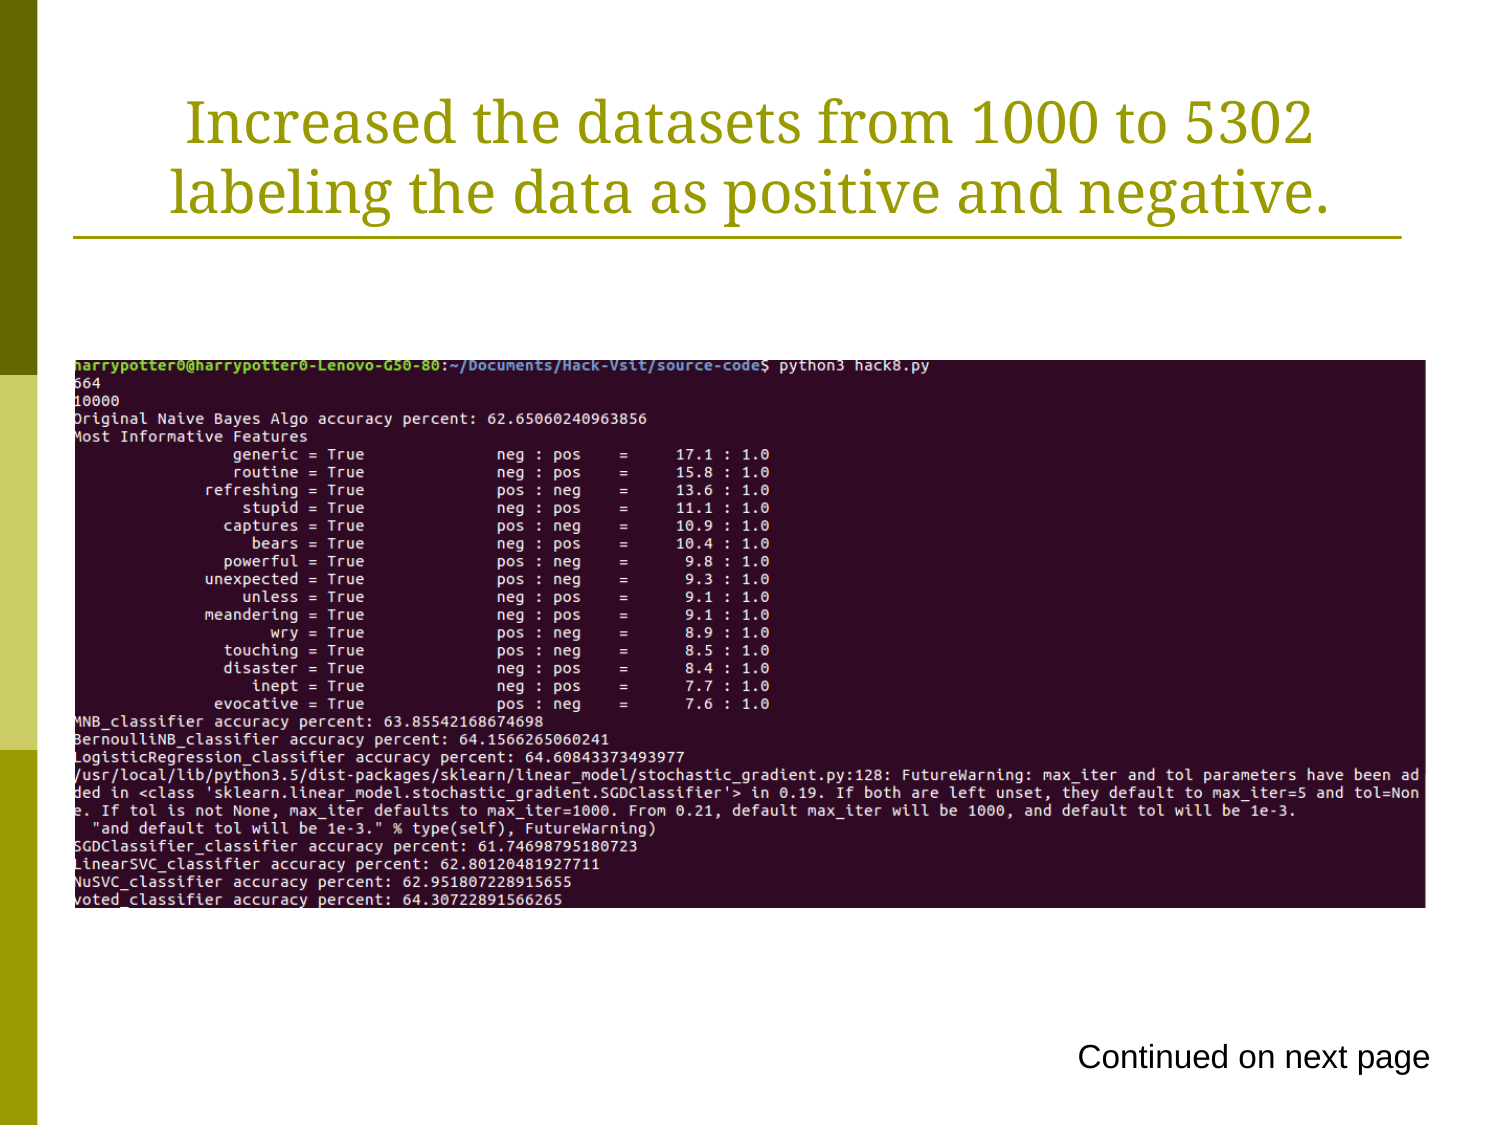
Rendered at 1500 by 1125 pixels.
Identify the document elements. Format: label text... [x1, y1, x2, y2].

text_box Continued on next page [1062, 1027, 1465, 1083]
picture [75, 360, 1426, 908]
title Increased the datasets from 1000 to 5302 labeling the data as positive and negative. [75, 45, 1426, 233]
